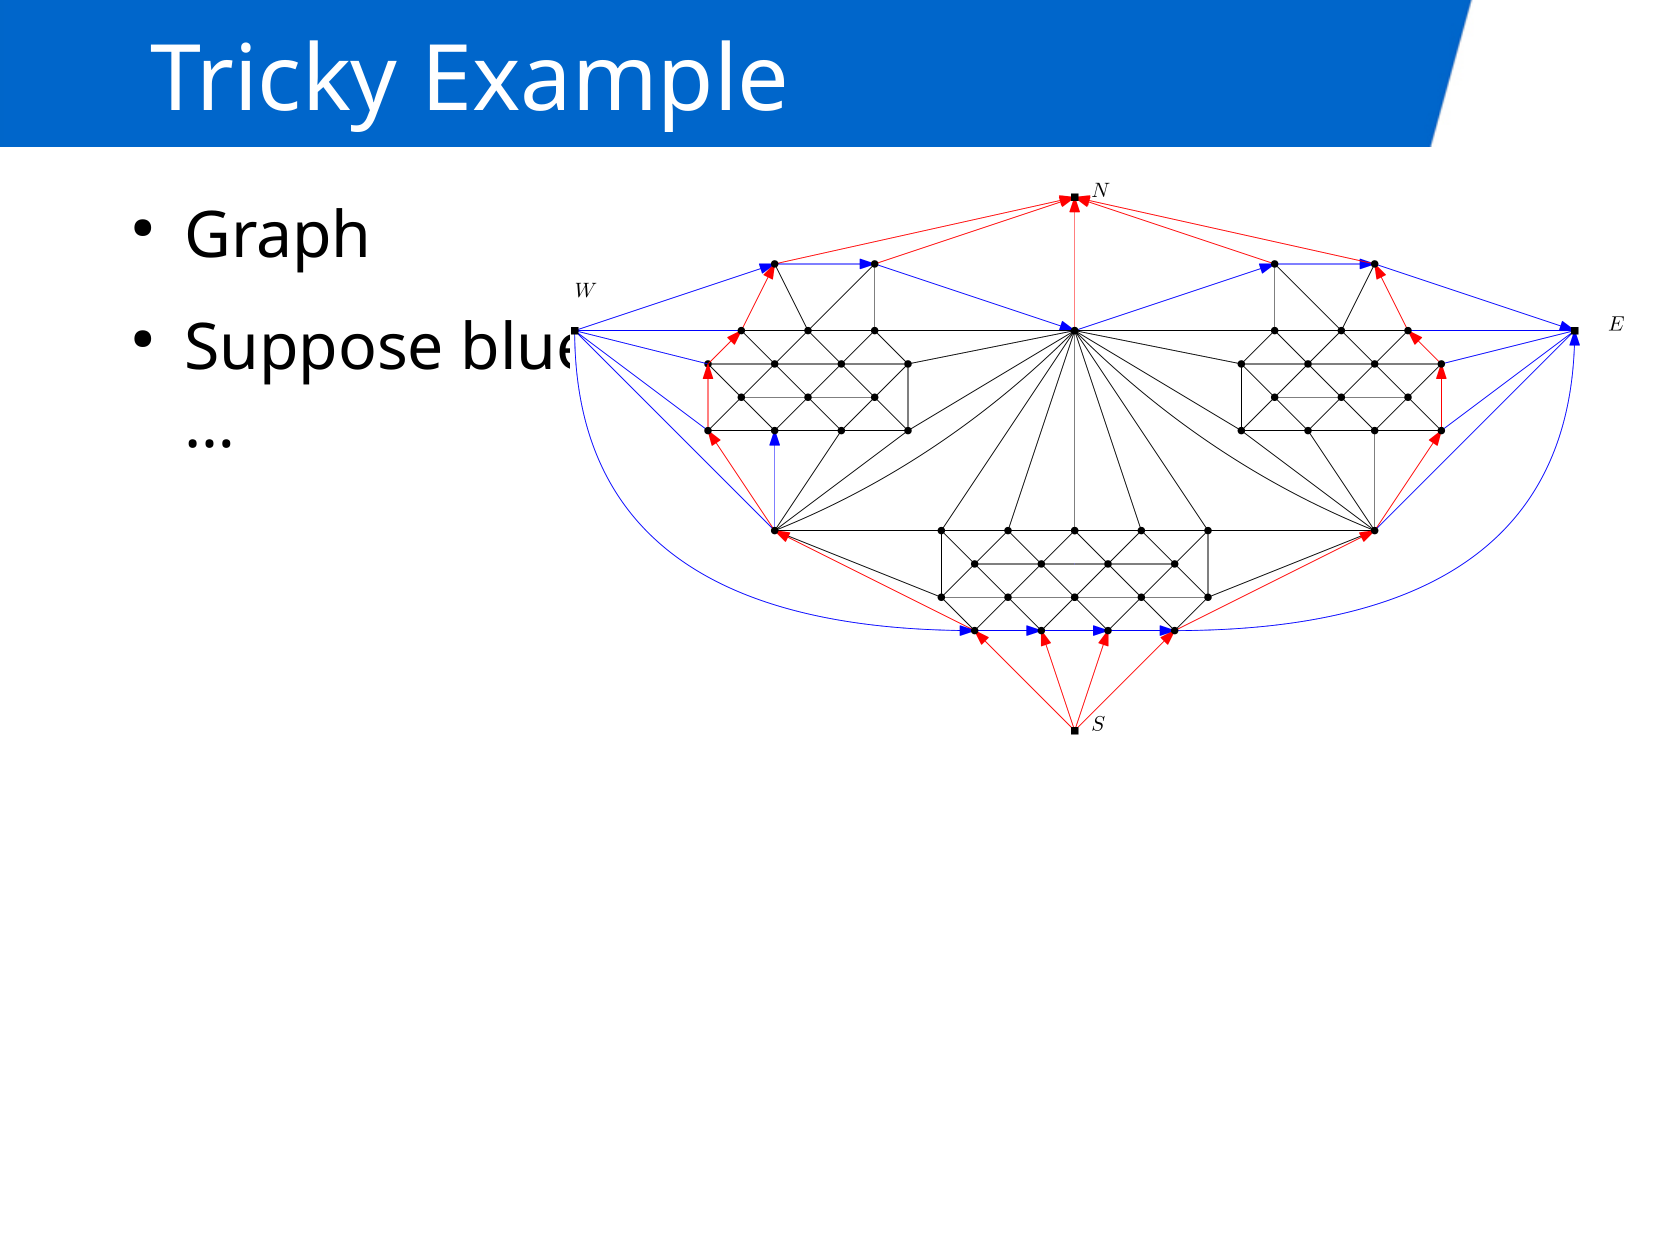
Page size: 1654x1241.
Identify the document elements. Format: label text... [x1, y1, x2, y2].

picture [0, 0, 1474, 147]
picture [570, 181, 1625, 736]
list Graph Suppose blue … [113, 195, 601, 1118]
title Tricky Example [150, 15, 1456, 136]
